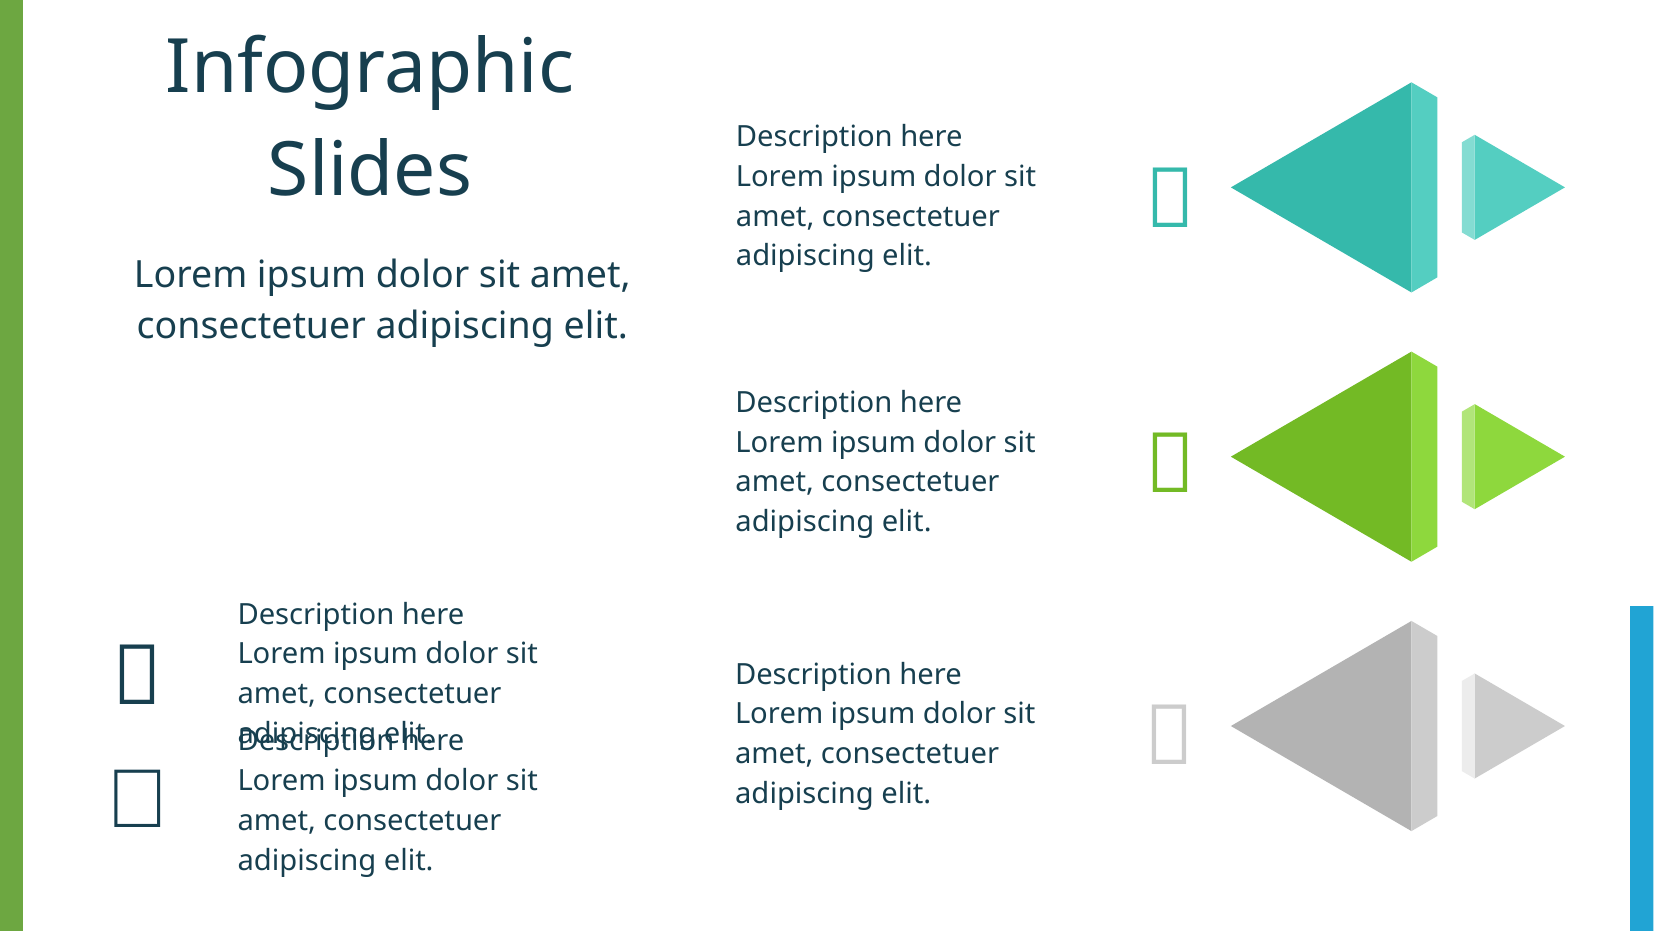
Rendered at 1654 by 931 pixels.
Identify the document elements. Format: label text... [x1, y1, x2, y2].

text_box Description here Lorem ipsum dolor sit amet, consectetuer adipiscing elit. [735, 136, 1092, 254]
text_box Description here Lorem ipsum dolor sit amet, consectetuer adipiscing elit. [735, 402, 1092, 519]
text_box  [60, 597, 216, 723]
text_box [1461, 673, 1565, 779]
text_box  [60, 723, 216, 875]
text_box [1461, 404, 1565, 510]
text_box Lorem ipsum dolor sit amet, consectetuer adipiscing elit. [90, 192, 676, 406]
text_box [1249, 82, 1438, 293]
text_box [1461, 134, 1565, 240]
title Infographic Slides [64, 37, 676, 193]
text_box [1248, 620, 1438, 832]
text_box Description here Lorem ipsum dolor sit amet, consectetuer adipiscing elit. [734, 674, 1091, 791]
text_box Description here Lorem ipsum dolor sit amet, consectetuer adipiscing elit. [237, 614, 616, 731]
text_box  [1092, 119, 1249, 271]
text_box  [1091, 657, 1248, 808]
text_box [1248, 351, 1438, 562]
text_box  [1092, 385, 1248, 536]
text_box Description here Lorem ipsum dolor sit amet, consectetuer adipiscing elit. [237, 740, 616, 858]
